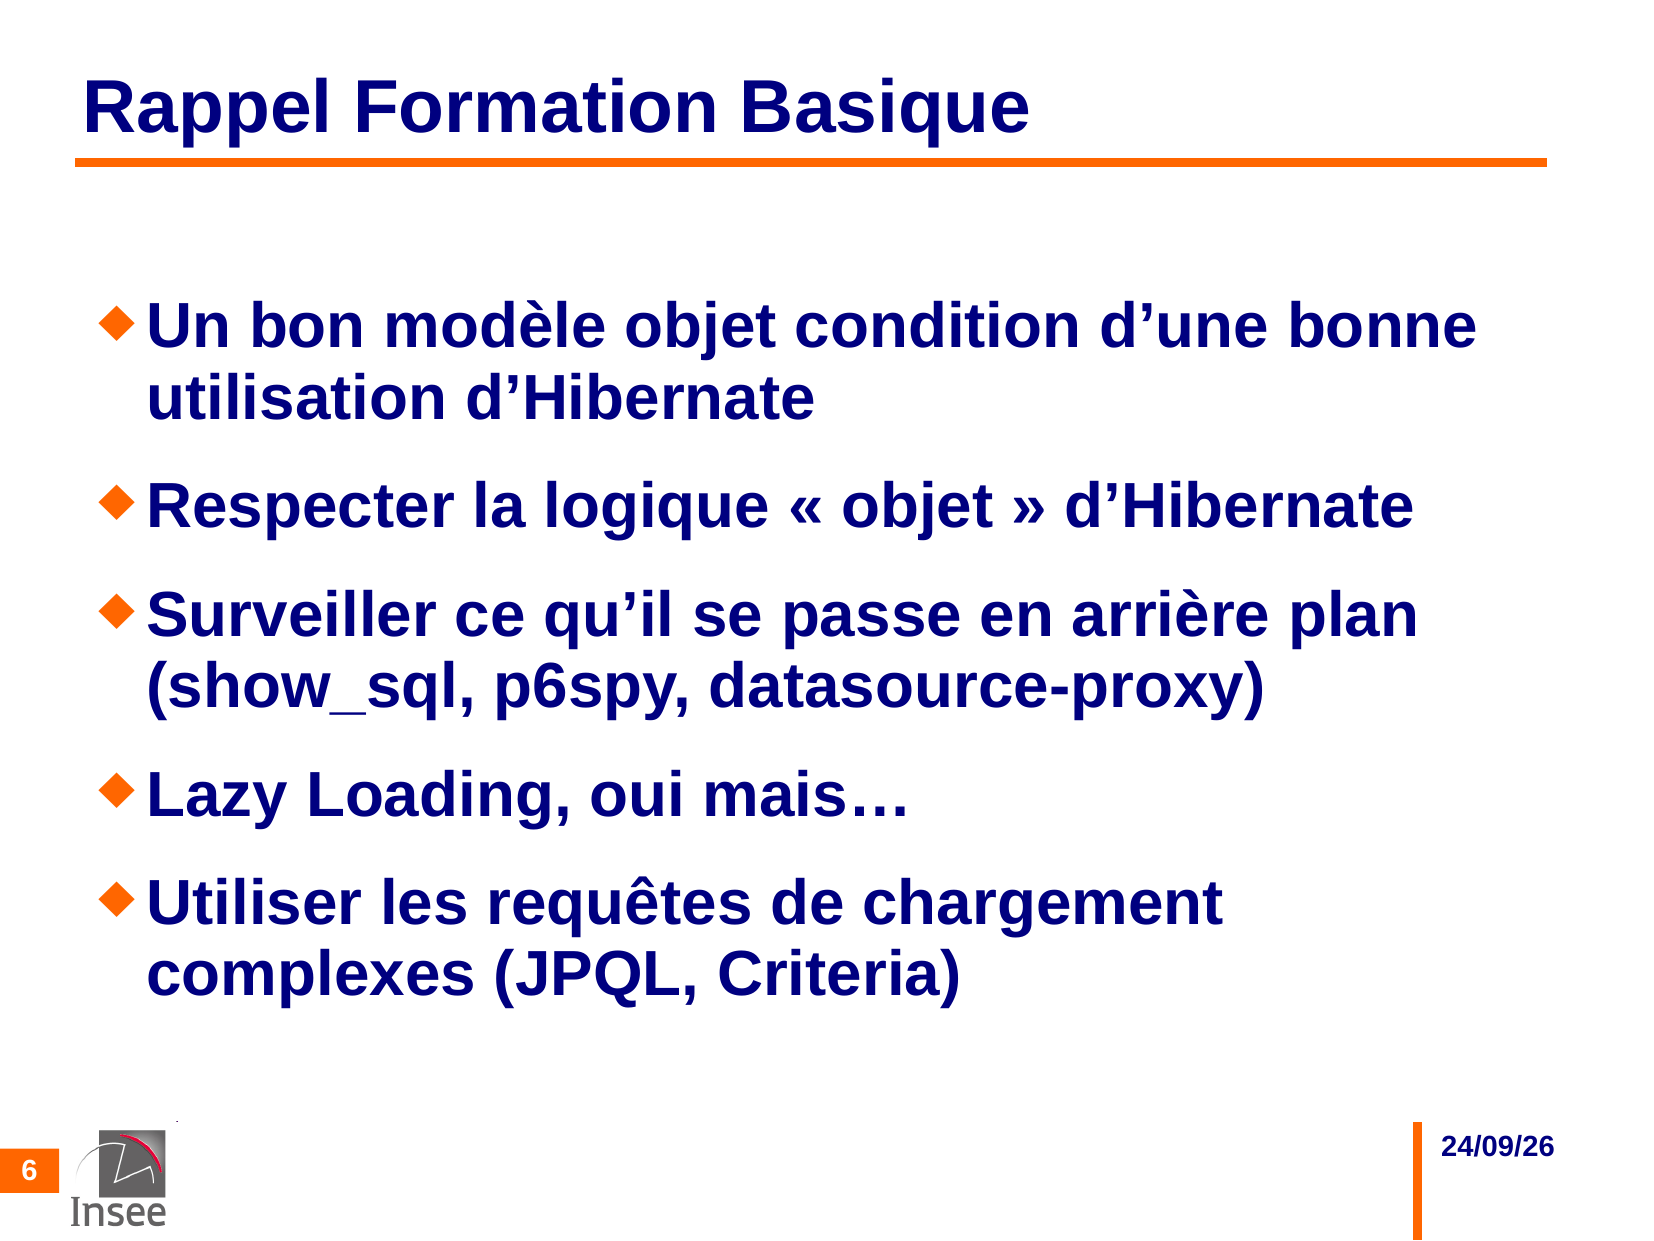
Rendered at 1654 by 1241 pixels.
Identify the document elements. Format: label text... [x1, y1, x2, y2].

list Un bon modèle objet condition d’une bonne utilisation d’Hibernate Respecter la logique « objet » d’Hibernate Surveiller ce qu’il se passe en arrière plan (show_sql, p6spy, datasource-proxy) Lazy Loading, oui mais… Utiliser les requêtes de chargement complexes (JPQL, Criteria) [82, 290, 1571, 1010]
title Rappel Formation Basique [82, 49, 1619, 163]
picture [62, 1121, 178, 1241]
